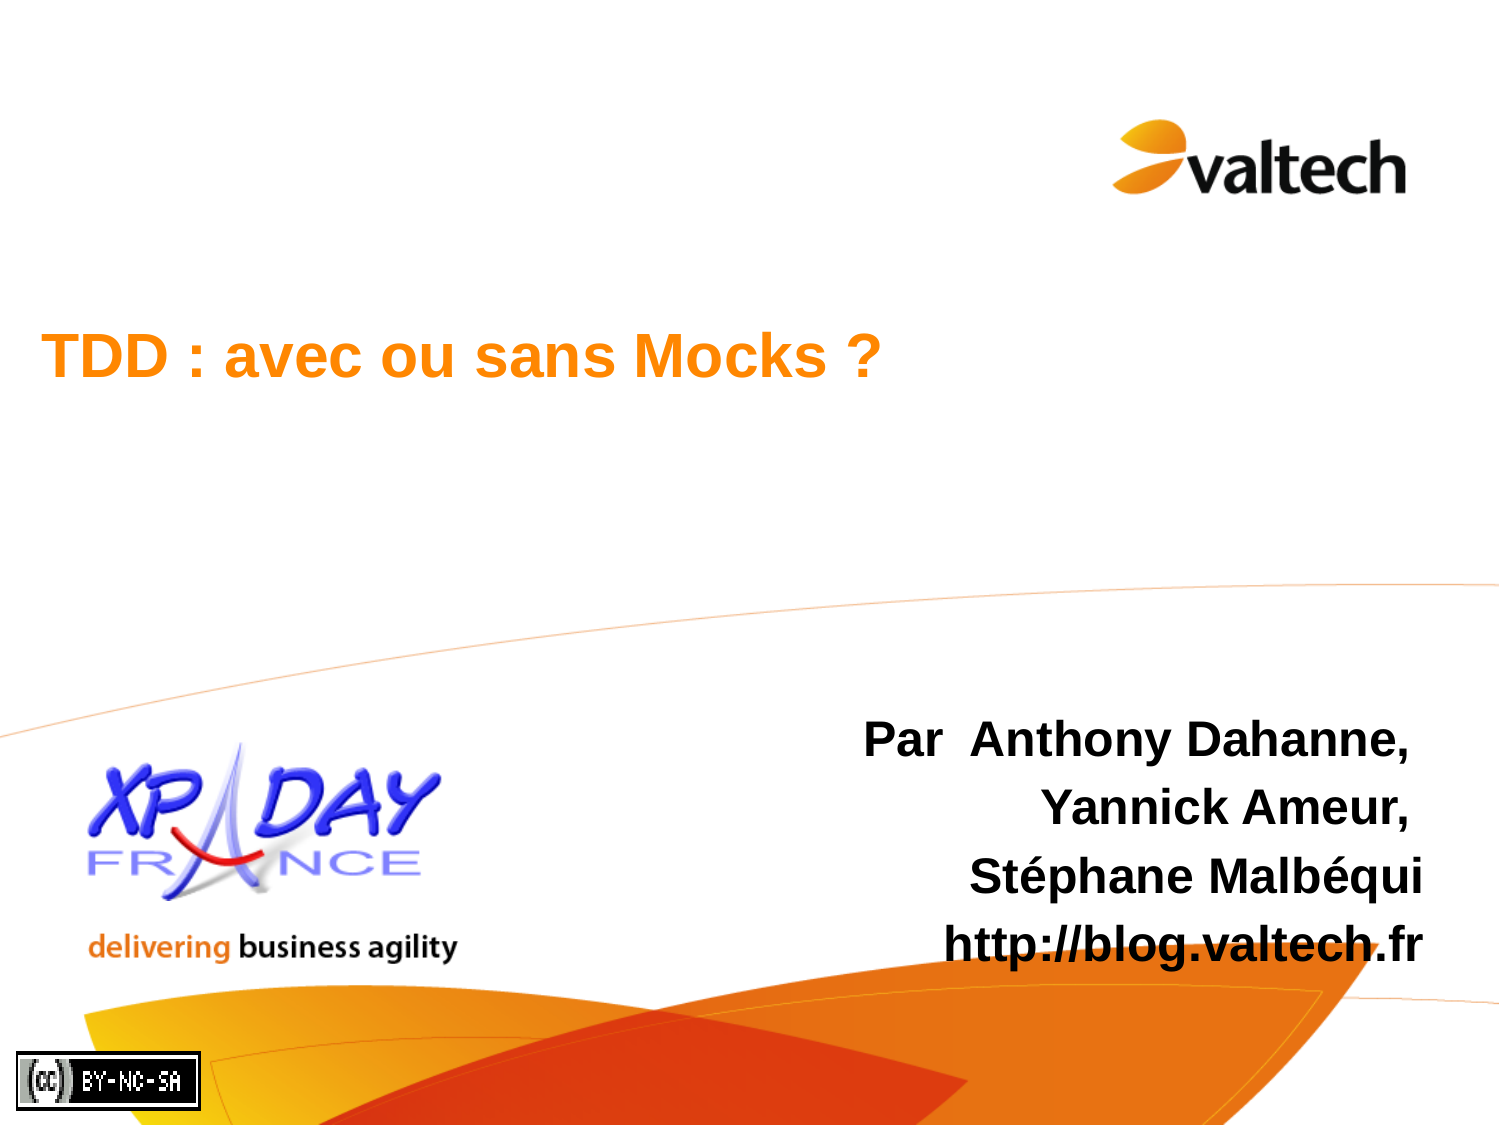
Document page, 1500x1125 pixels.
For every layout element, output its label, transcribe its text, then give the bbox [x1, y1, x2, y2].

picture [0, 579, 1499, 1125]
title TDD : avec ou sans Mocks ? [41, 267, 1402, 445]
subtitle Par Anthony Dahanne, Yannick Ameur, Stéphane Malbéqui http://blog.valtech.fr [620, 693, 1425, 990]
picture [1110, 117, 1409, 197]
